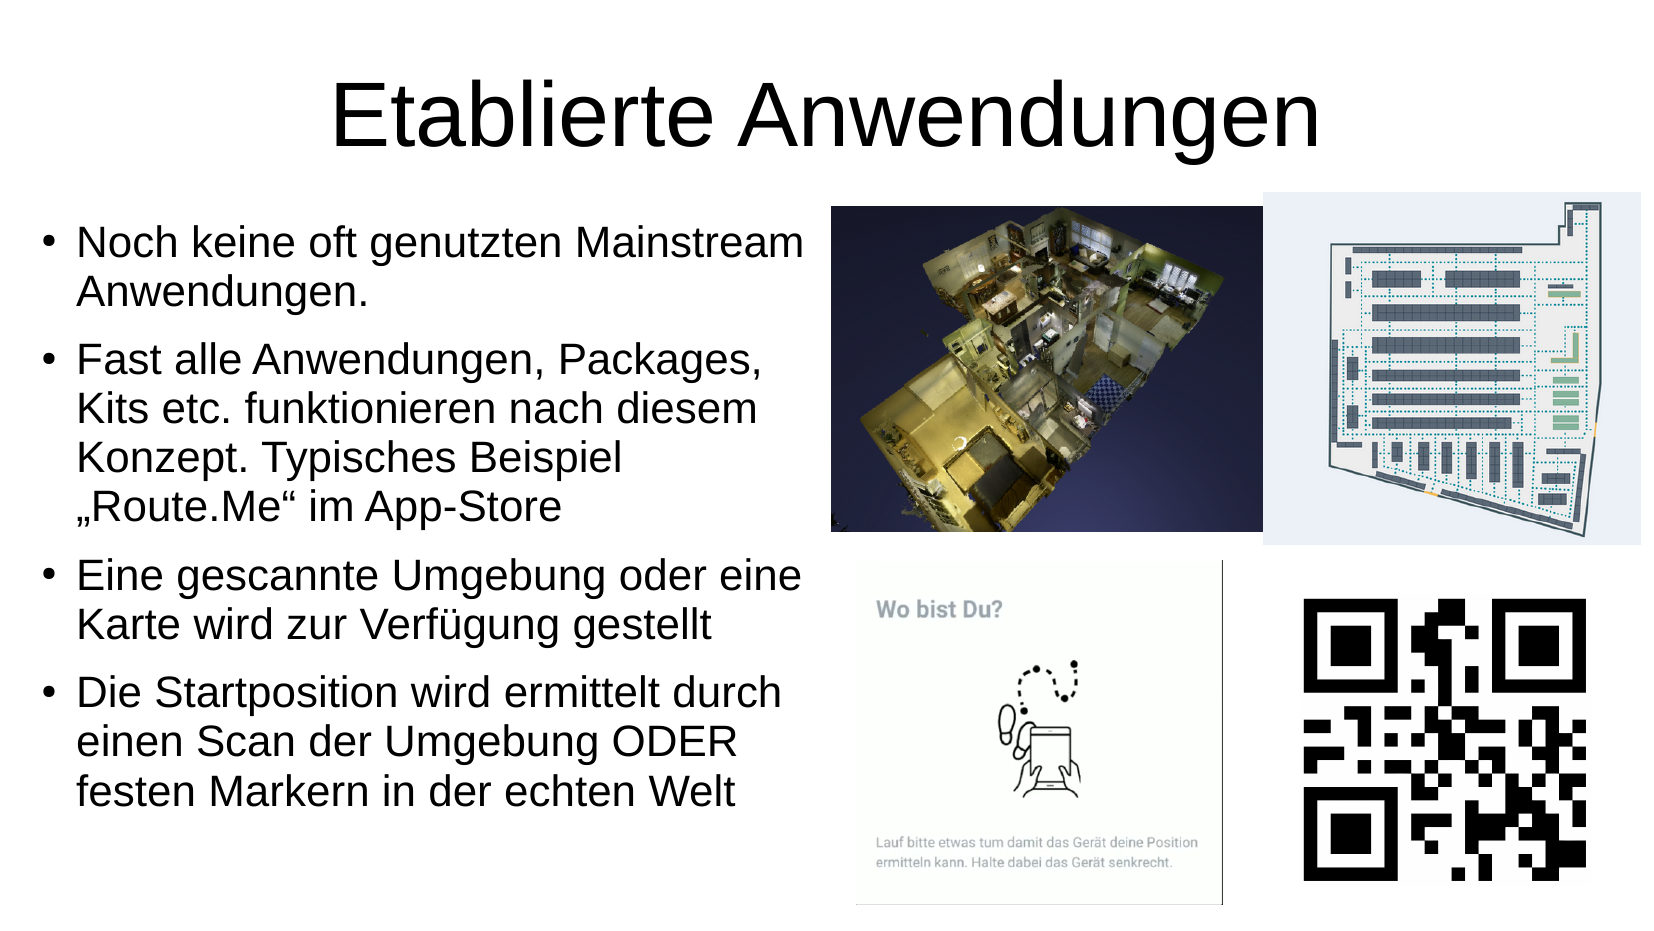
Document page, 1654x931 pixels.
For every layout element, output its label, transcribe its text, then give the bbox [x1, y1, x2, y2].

picture [831, 192, 1641, 545]
list Noch keine oft genutzten Mainstream Anwendungen. Fast alle Anwendungen, Packages, Kits etc. funktionieren nach diesem Konzept. Typisches Beispiel „Route.Me“ im App-Store Eine gescannte Umgebung oder eine Karte wird zur Verfügung gestellt Die Startposition wird ermittelt durch einen Scan der Umgebung ODER festen Markern in der echten Welt [29, 217, 809, 857]
picture [856, 560, 1223, 905]
picture [1299, 594, 1591, 886]
title Etablierte Anwendungen [82, 37, 1571, 193]
